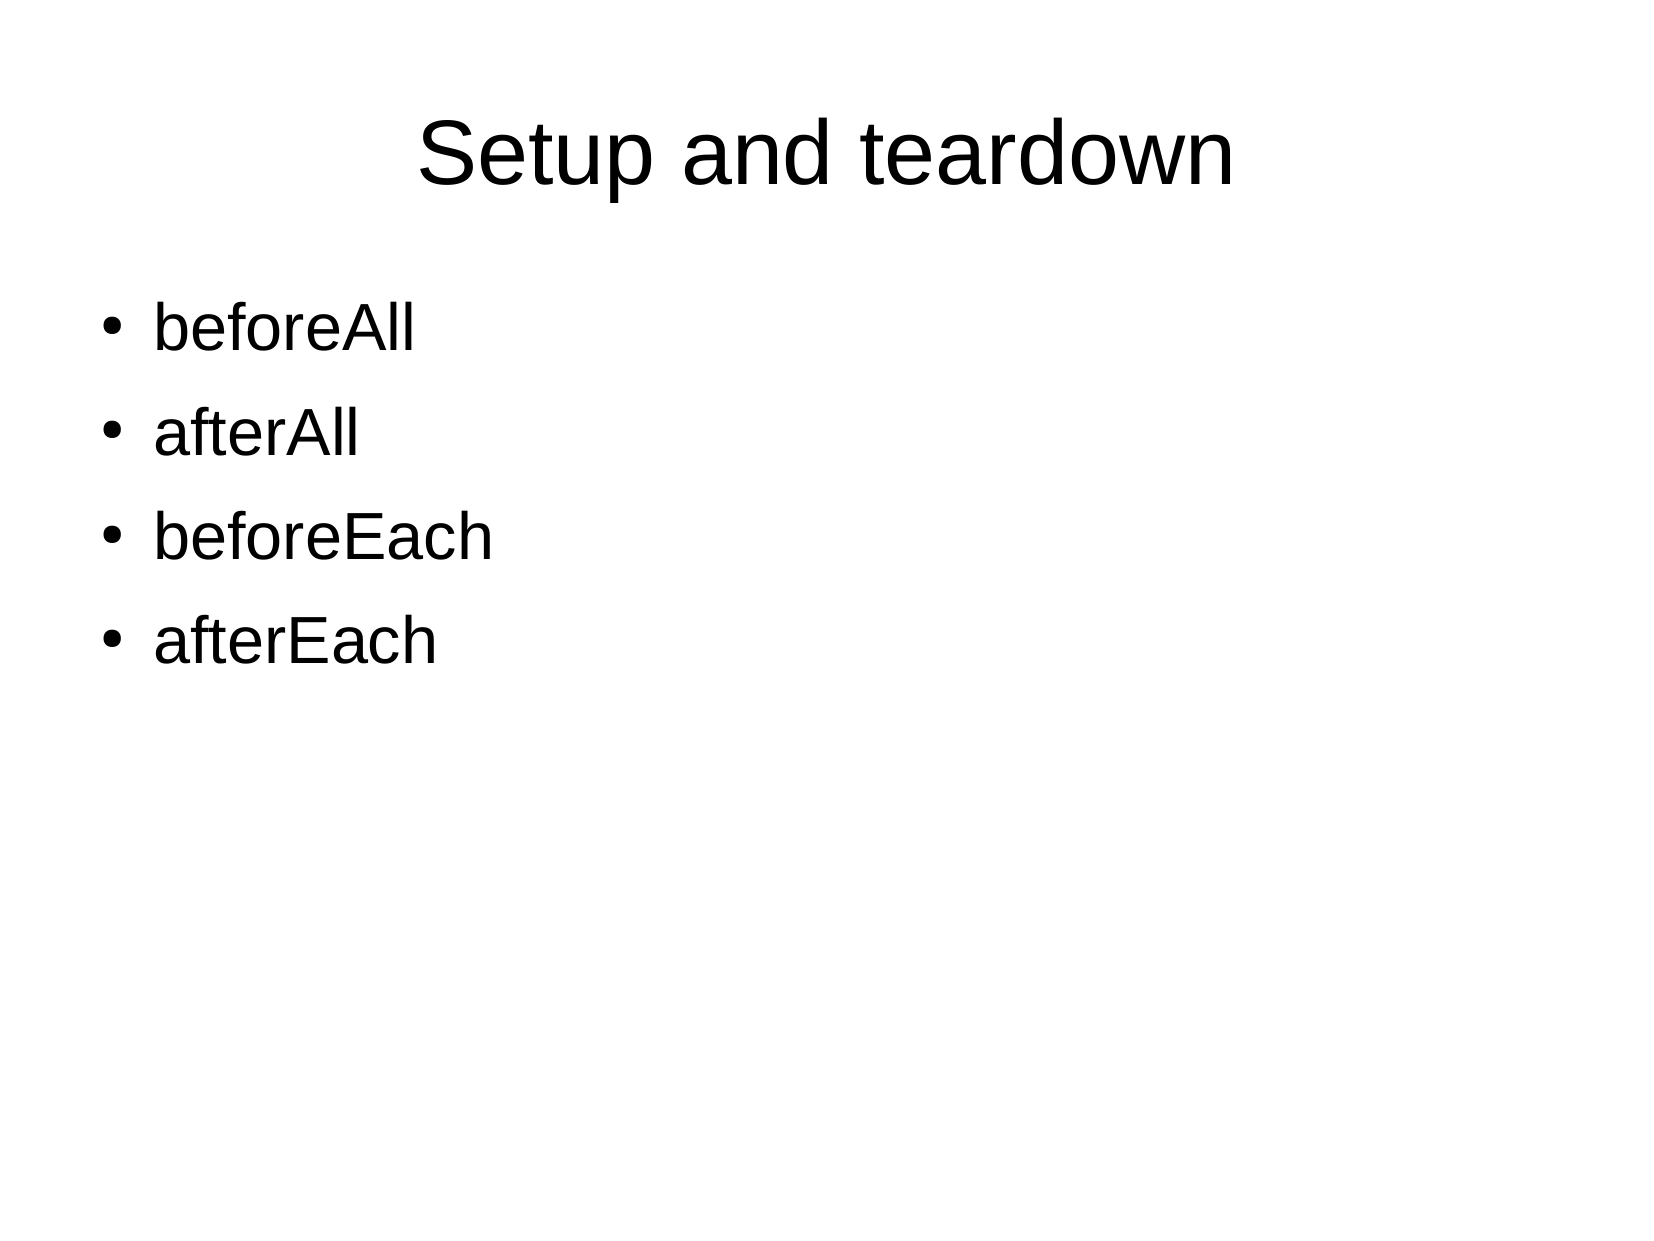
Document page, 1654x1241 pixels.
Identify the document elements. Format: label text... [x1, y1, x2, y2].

list beforeAll afterAll beforeEach afterEach [82, 290, 1571, 1010]
title Setup and teardown [82, 49, 1571, 257]
